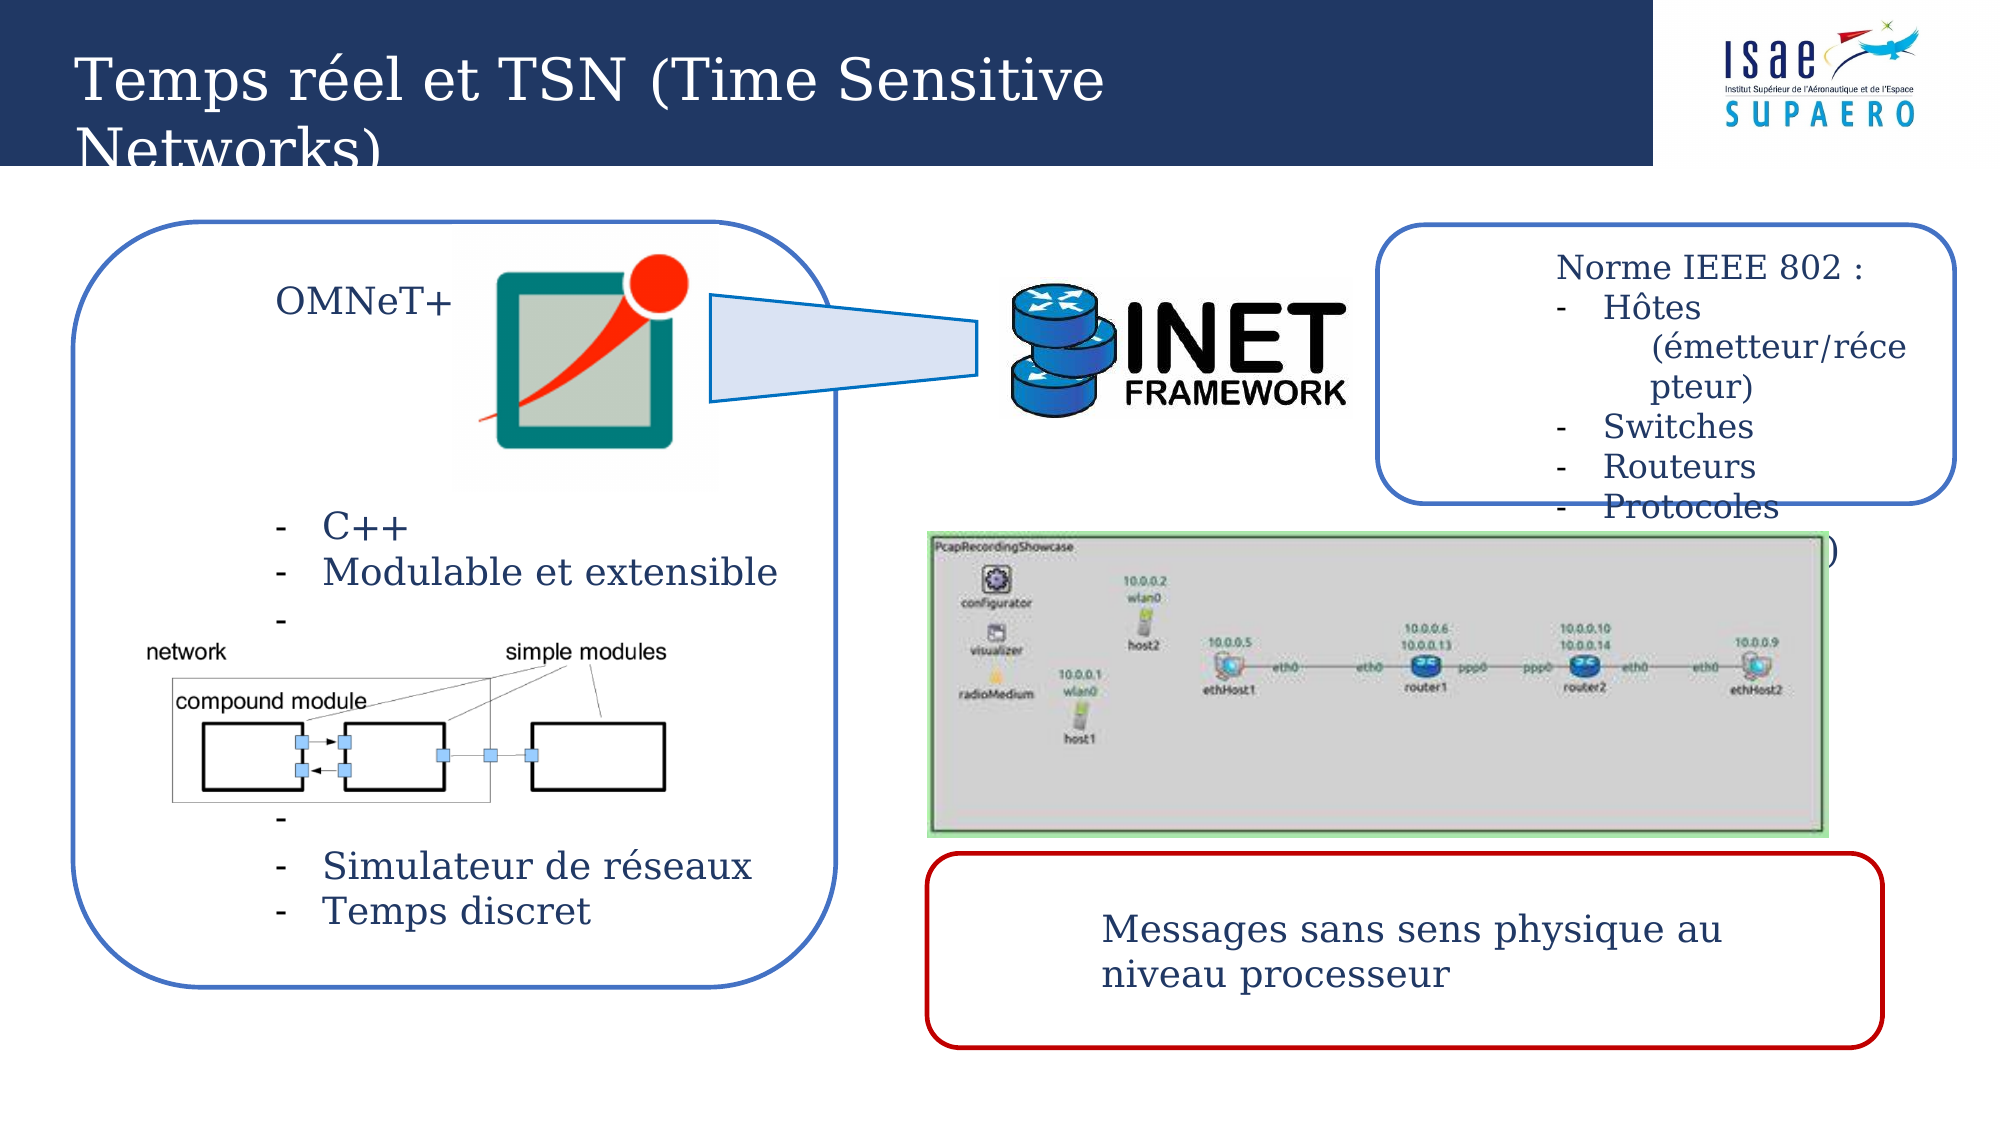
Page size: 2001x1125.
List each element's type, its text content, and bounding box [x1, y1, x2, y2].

text_box Temps réel et TSN (Time Sensitive Networks) [59, 35, 1378, 121]
text_box [0, 0, 1653, 165]
picture [134, 633, 679, 813]
text_box OMNeT++ : C++ Modulable et extensible Simulateur de réseaux Temps discret [72, 221, 836, 988]
picture [927, 531, 1829, 838]
picture [999, 278, 1353, 419]
picture [452, 224, 719, 492]
text_box [710, 294, 977, 402]
picture [1653, 0, 2000, 169]
text_box [242, 142, 259, 165]
text_box Norme IEEE 802 : Hôtes (émetteur/récepteur) Switches Routeurs Protocoles (UDP/TCP) [1377, 224, 1955, 504]
text_box [86, 136, 109, 165]
text_box Messages sans sens physique au niveau processeur [927, 853, 1883, 1048]
text_box [202, 149, 214, 165]
text_box [308, 155, 319, 165]
text_box [134, 142, 150, 152]
